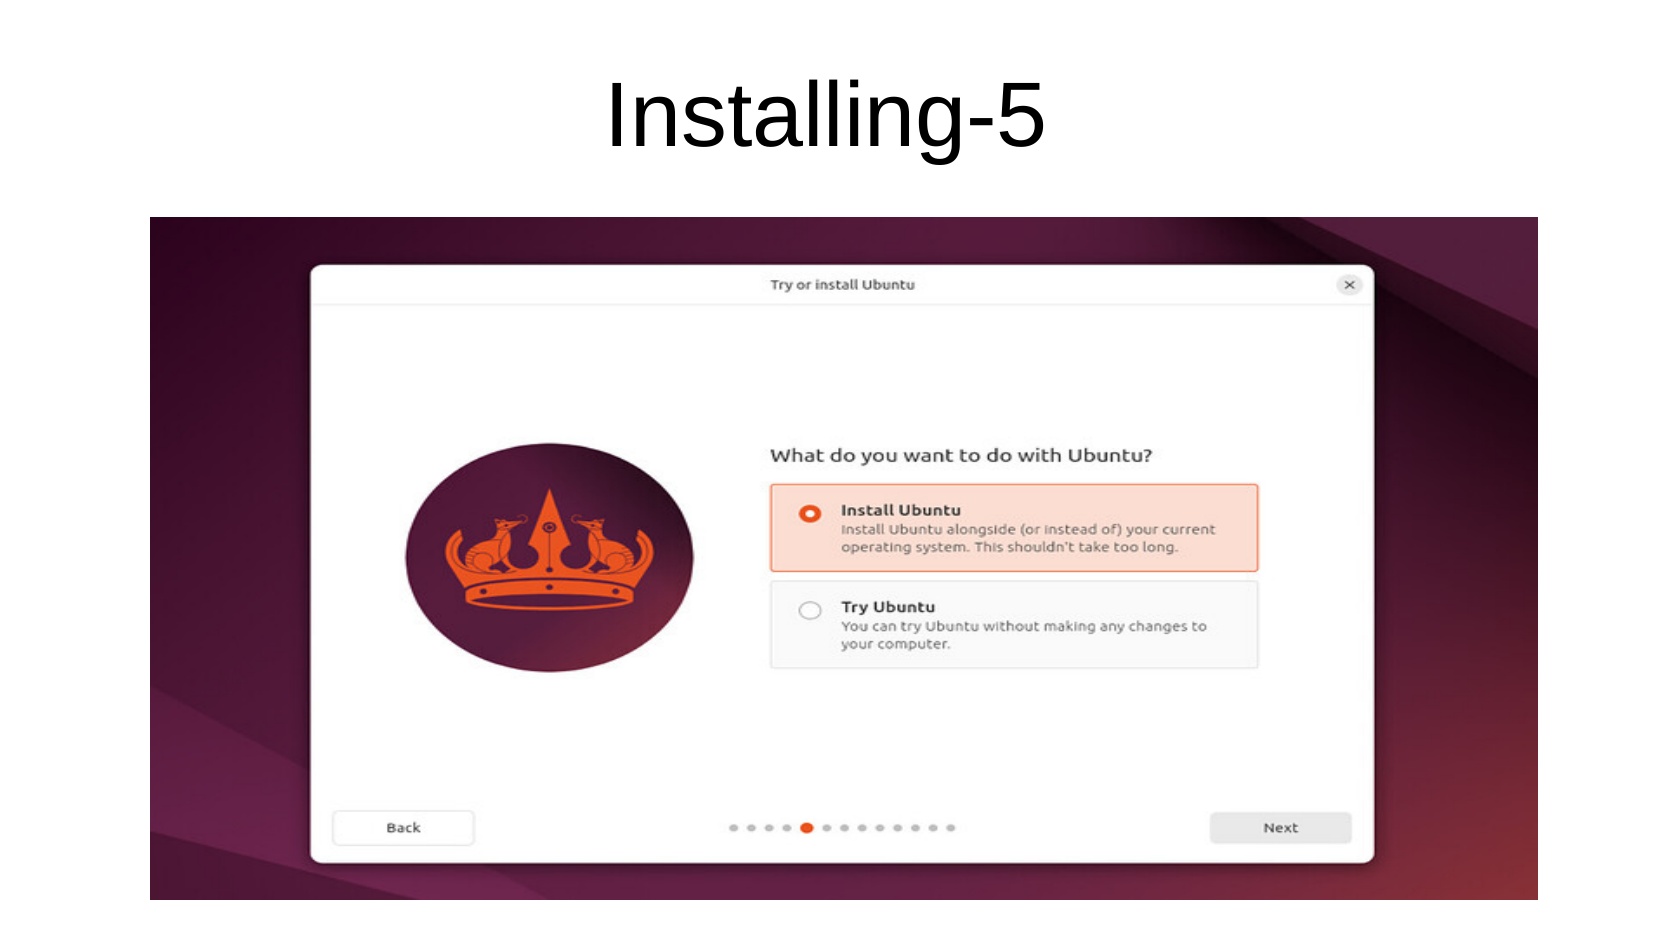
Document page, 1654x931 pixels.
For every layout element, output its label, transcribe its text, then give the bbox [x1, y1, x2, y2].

picture [150, 217, 1538, 901]
title Installing-5 [82, 37, 1571, 193]
